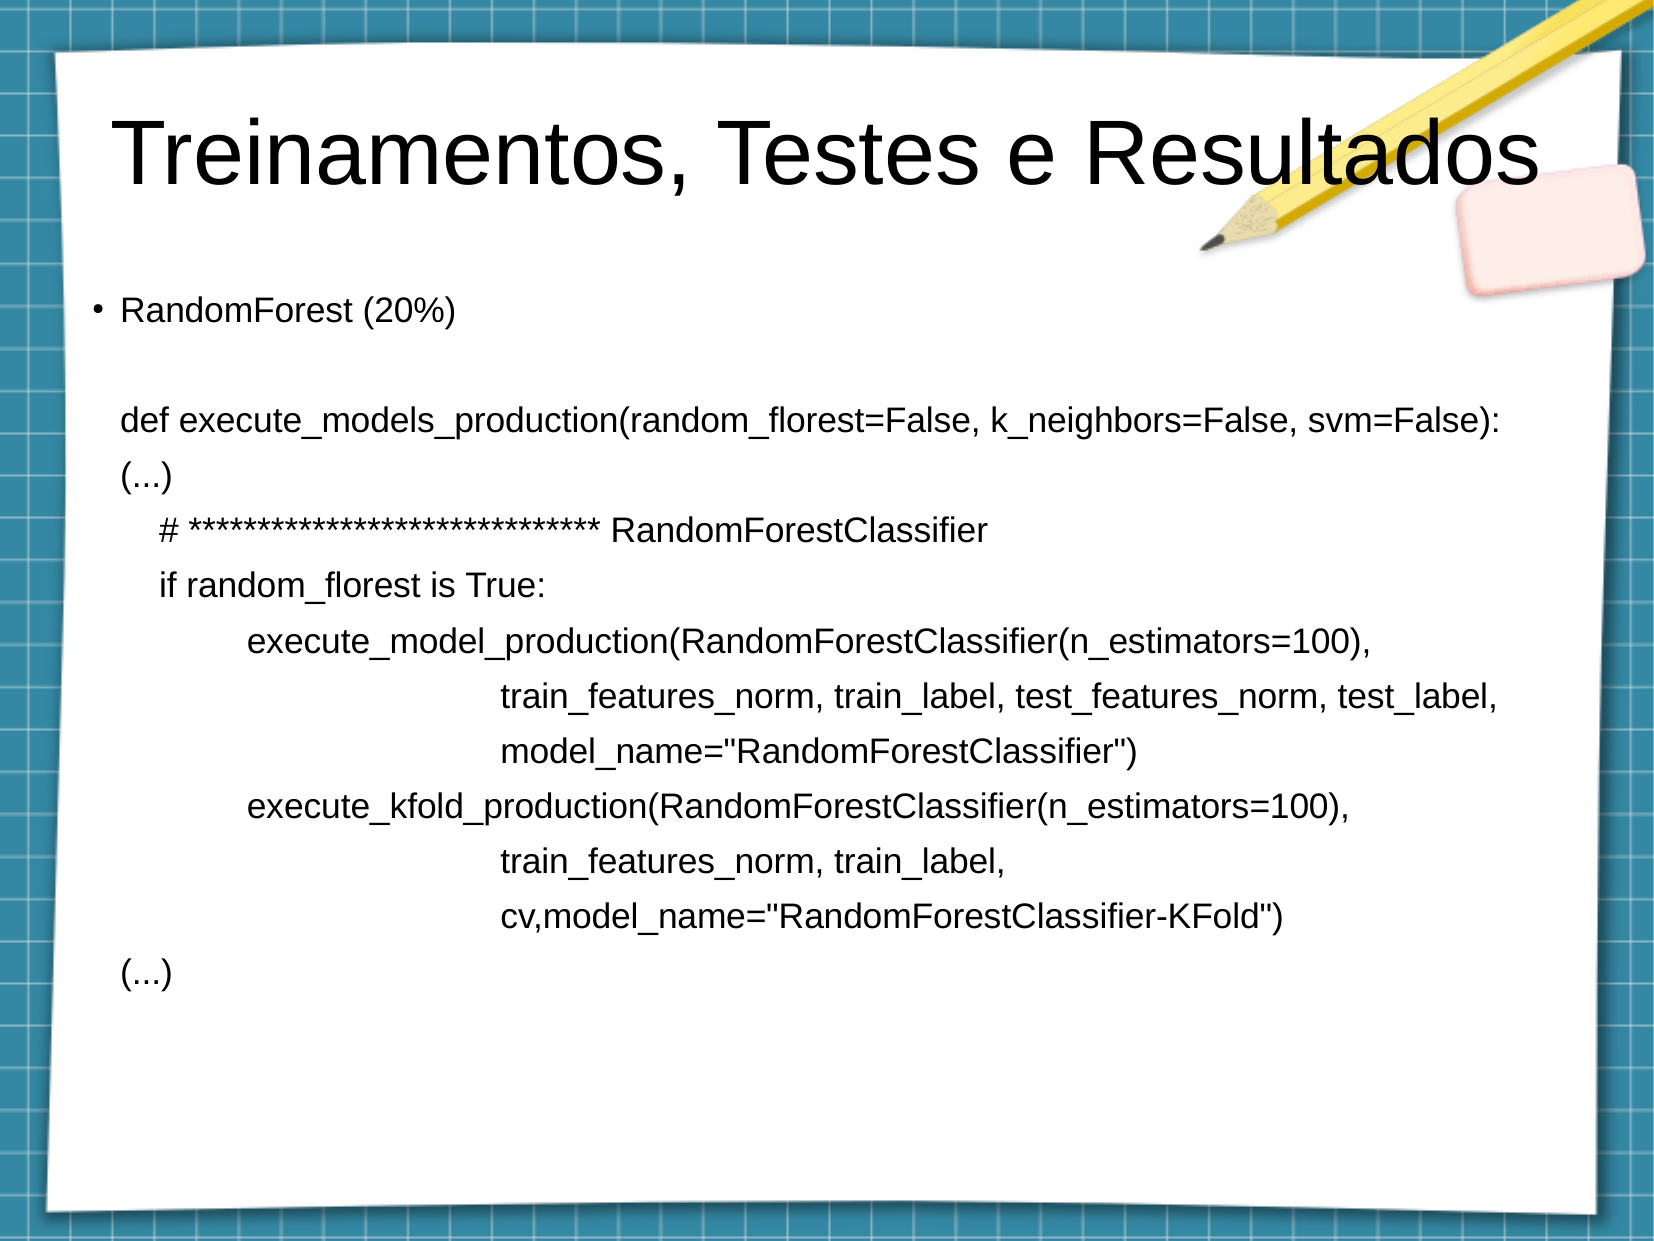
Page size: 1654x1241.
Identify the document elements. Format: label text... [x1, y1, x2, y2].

list RandomForest (20%) def execute_models_production(random_florest=False, k_neighbors=False, svm=False): (...) # ****************************** RandomForestClassifier if random_florest is True: execute_model_production(RandomForestClassifier(n_estimators=100), train_features_norm, train_label, test_features_norm, test_label, model_name="RandomForestClassifier") execute_kfold_production(RandomForestClassifier(n_estimators=100), train_features_norm, train_label, cv,model_name="RandomForestClassifier-KFold") (...) [82, 290, 1571, 1010]
picture [0, 0, 1654, 1241]
title Treinamentos, Testes e Resultados [82, 49, 1571, 257]
